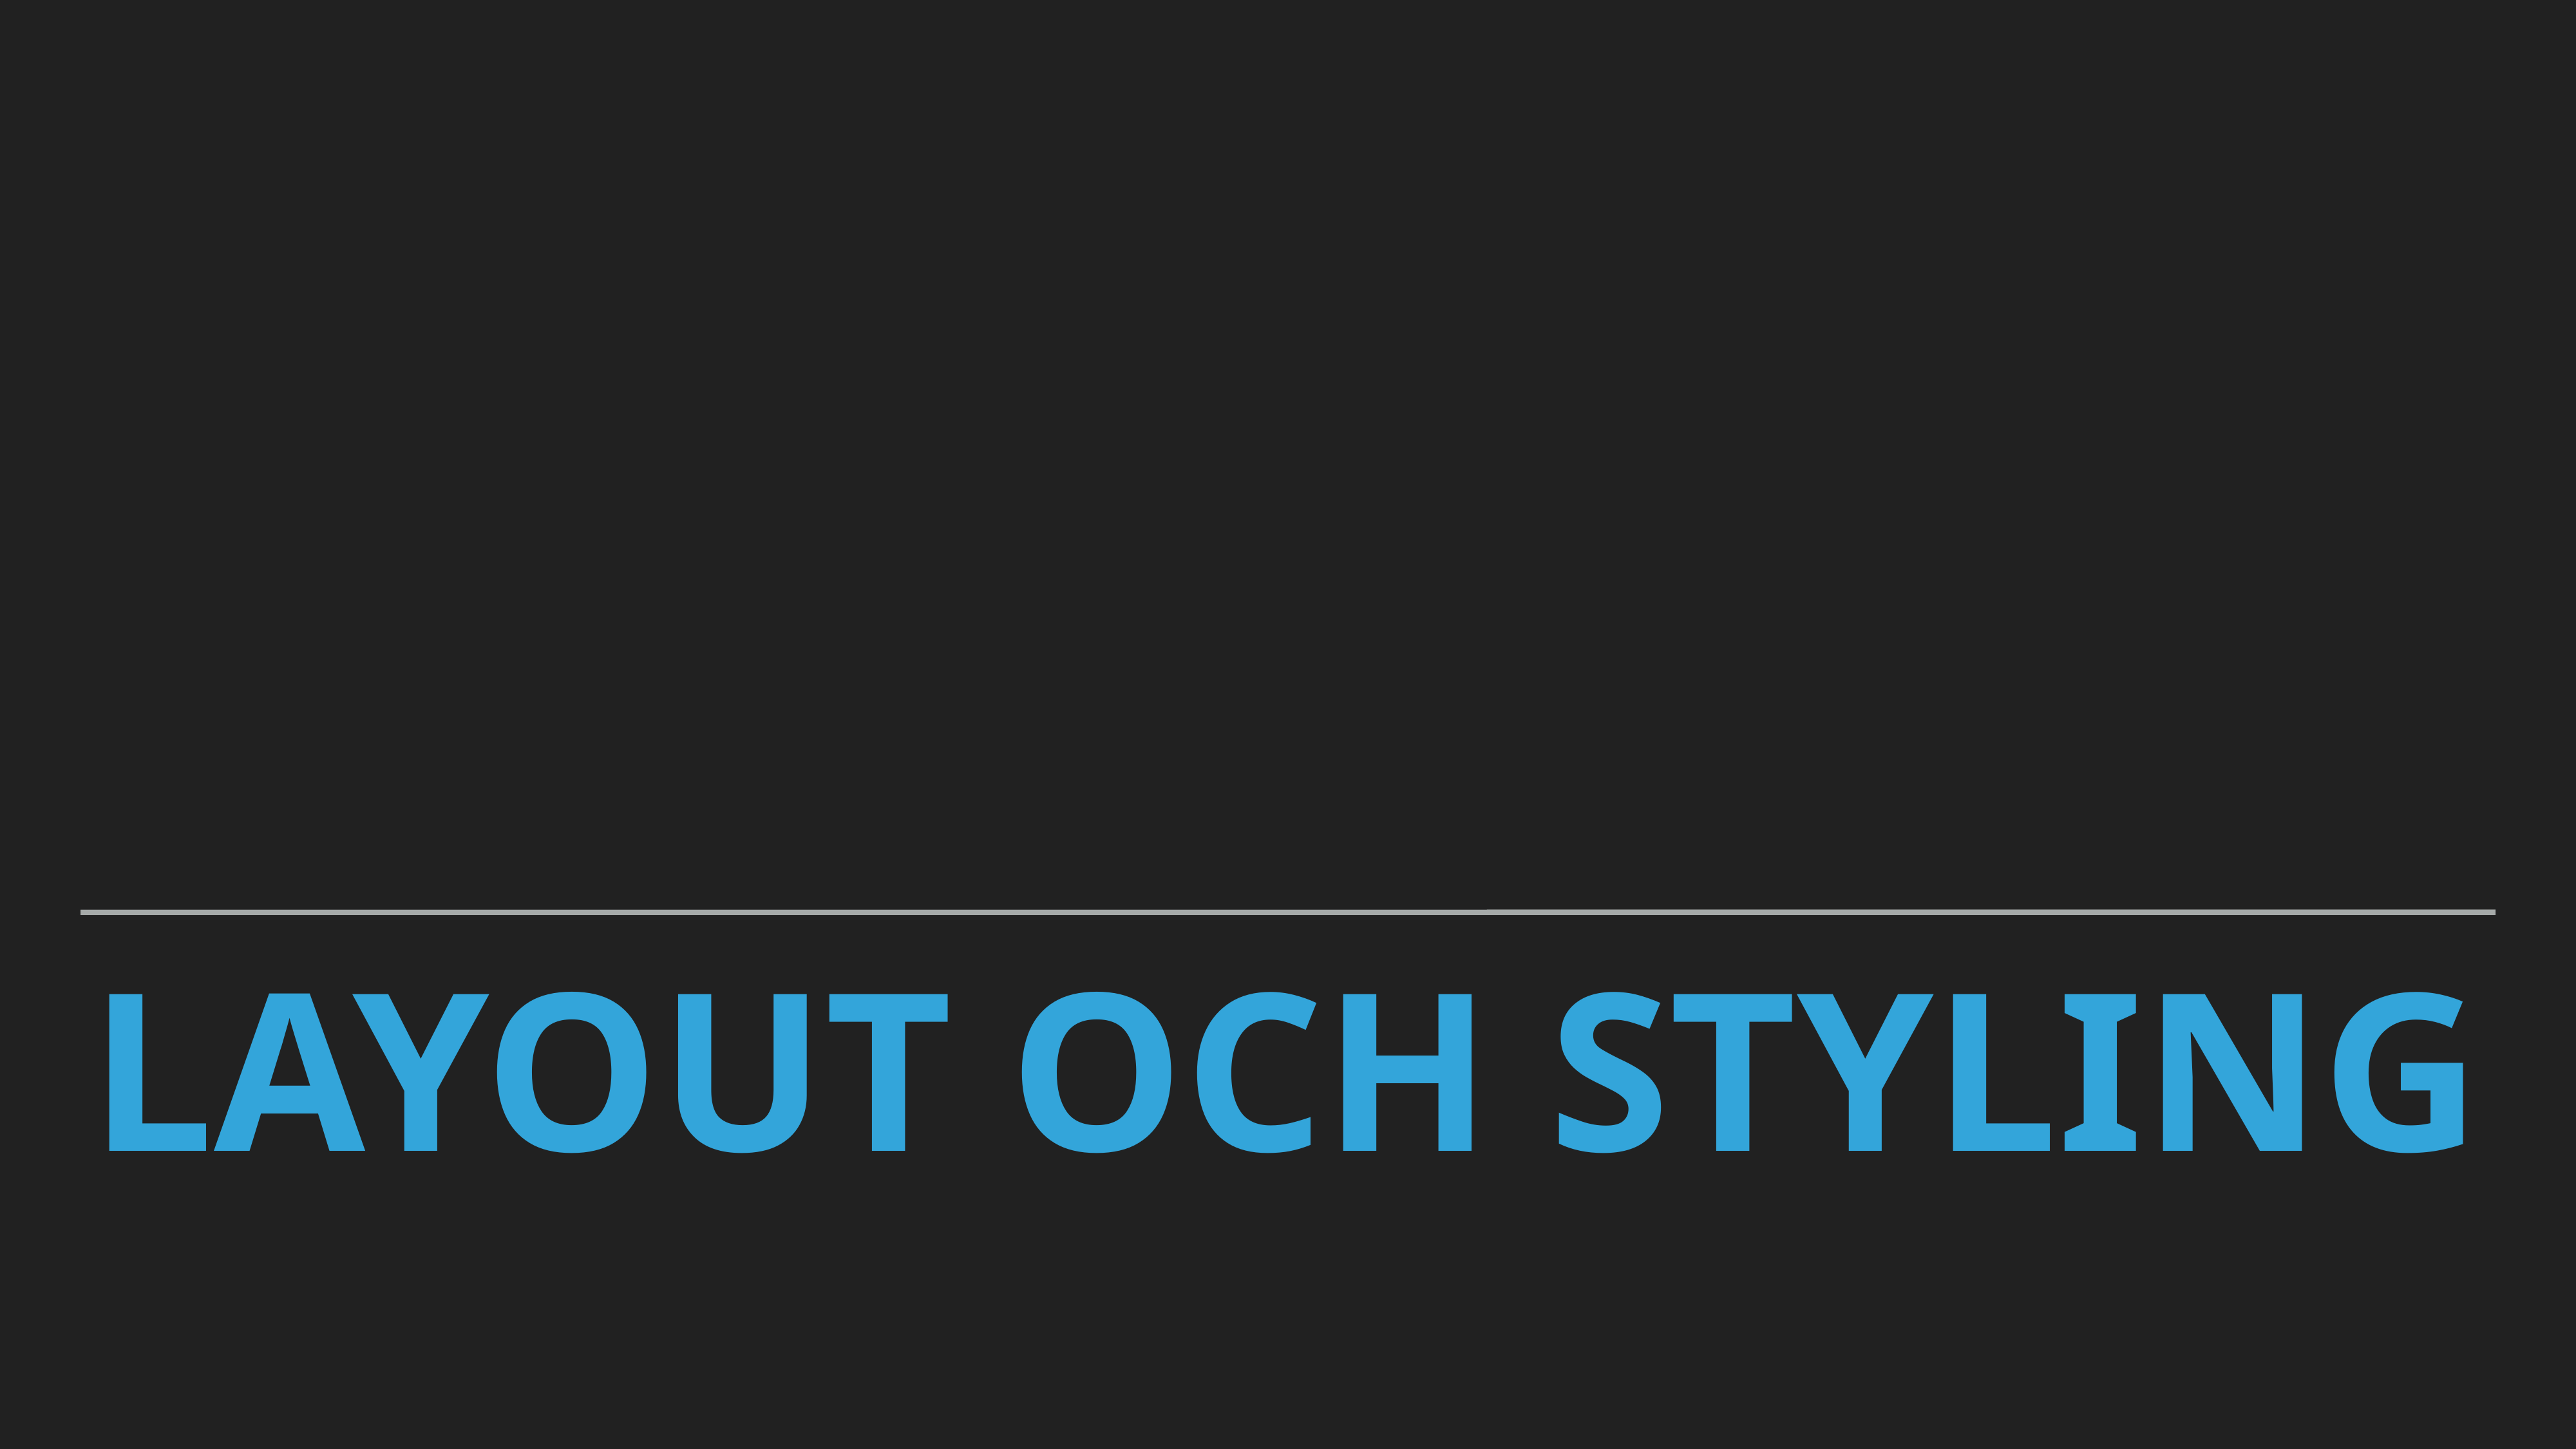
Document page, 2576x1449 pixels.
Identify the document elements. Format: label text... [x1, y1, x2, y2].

text_box Layout Och Styling [80, 955, 2496, 1358]
